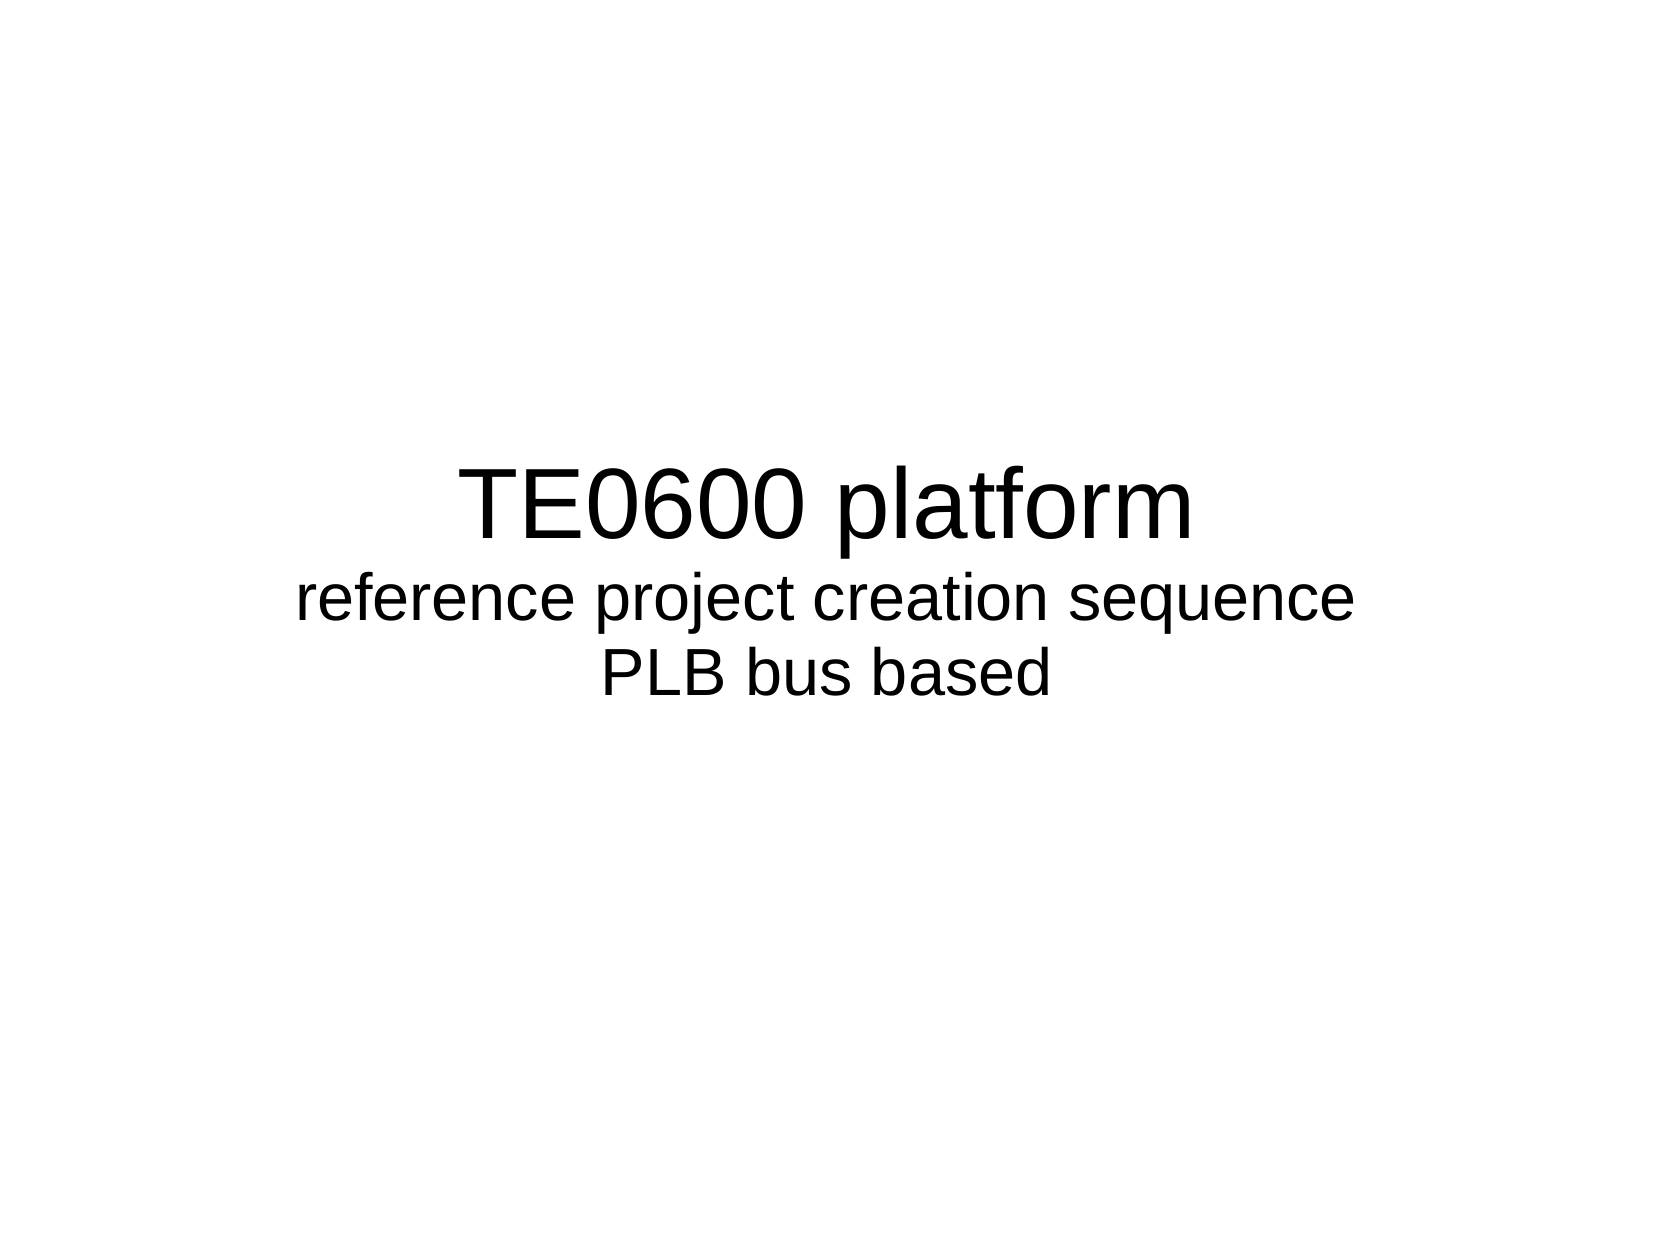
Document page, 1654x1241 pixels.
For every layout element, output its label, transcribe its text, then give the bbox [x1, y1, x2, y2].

subtitle TE0600 platform reference project creation sequence PLB bus based [82, 49, 1571, 1109]
